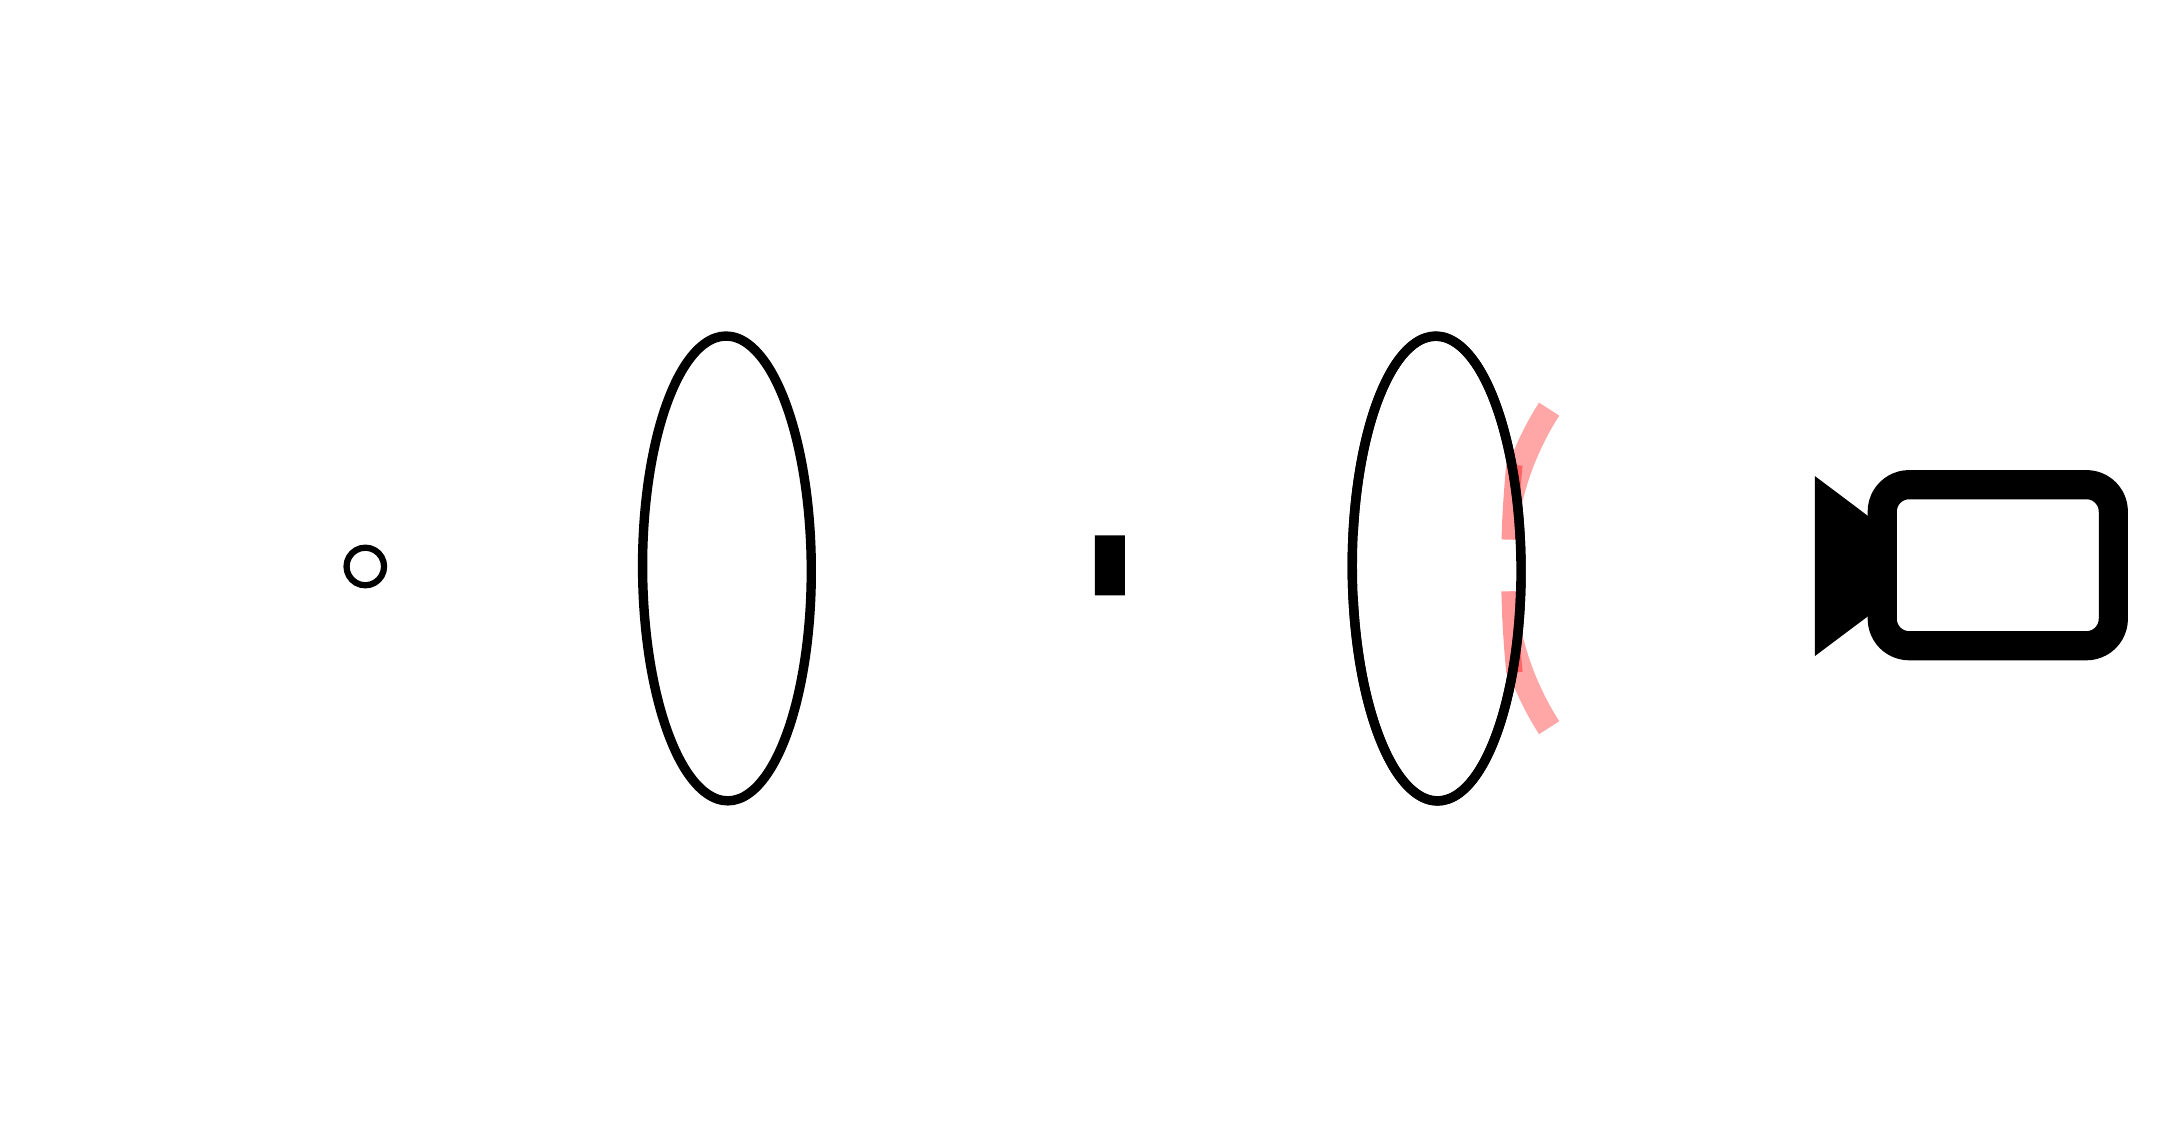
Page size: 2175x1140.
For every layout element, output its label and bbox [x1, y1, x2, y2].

text_box [1814, 476, 1875, 657]
text_box [1882, 484, 2114, 646]
text_box [1357, 341, 1516, 796]
text_box [1514, 402, 1560, 502]
text_box [642, 336, 812, 801]
text_box [1094, 535, 1125, 596]
text_box [1515, 637, 1560, 735]
